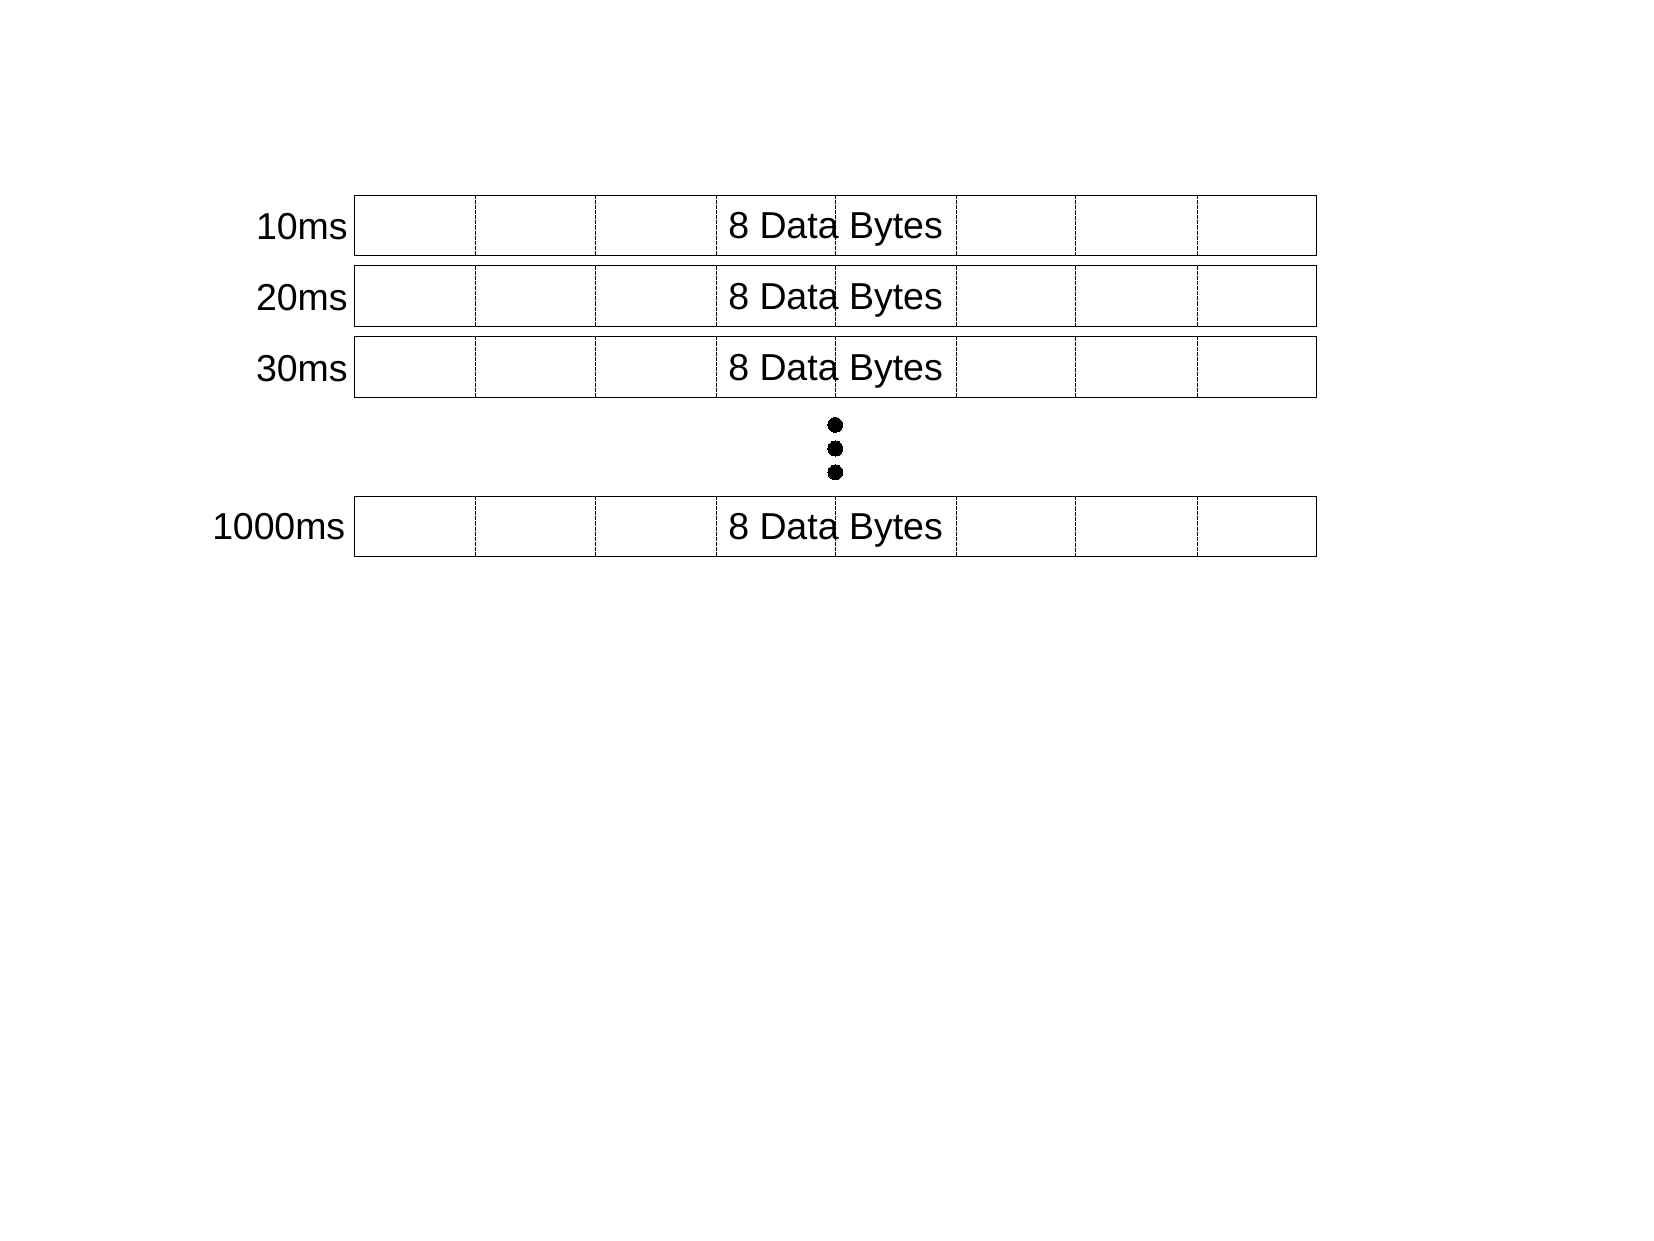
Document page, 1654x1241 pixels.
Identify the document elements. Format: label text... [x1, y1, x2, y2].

text_box 8 Data Bytes [354, 496, 1317, 557]
text_box 10ms [241, 198, 370, 256]
text_box 8 Data Bytes [354, 265, 1317, 327]
text_box 8 Data Bytes [354, 195, 1317, 256]
text_box 30ms [241, 340, 370, 398]
text_box [827, 440, 843, 457]
text_box 1000ms [197, 498, 370, 556]
text_box [827, 464, 843, 480]
text_box 20ms [241, 269, 370, 327]
text_box [827, 417, 843, 433]
text_box 8 Data Bytes [354, 336, 1317, 398]
